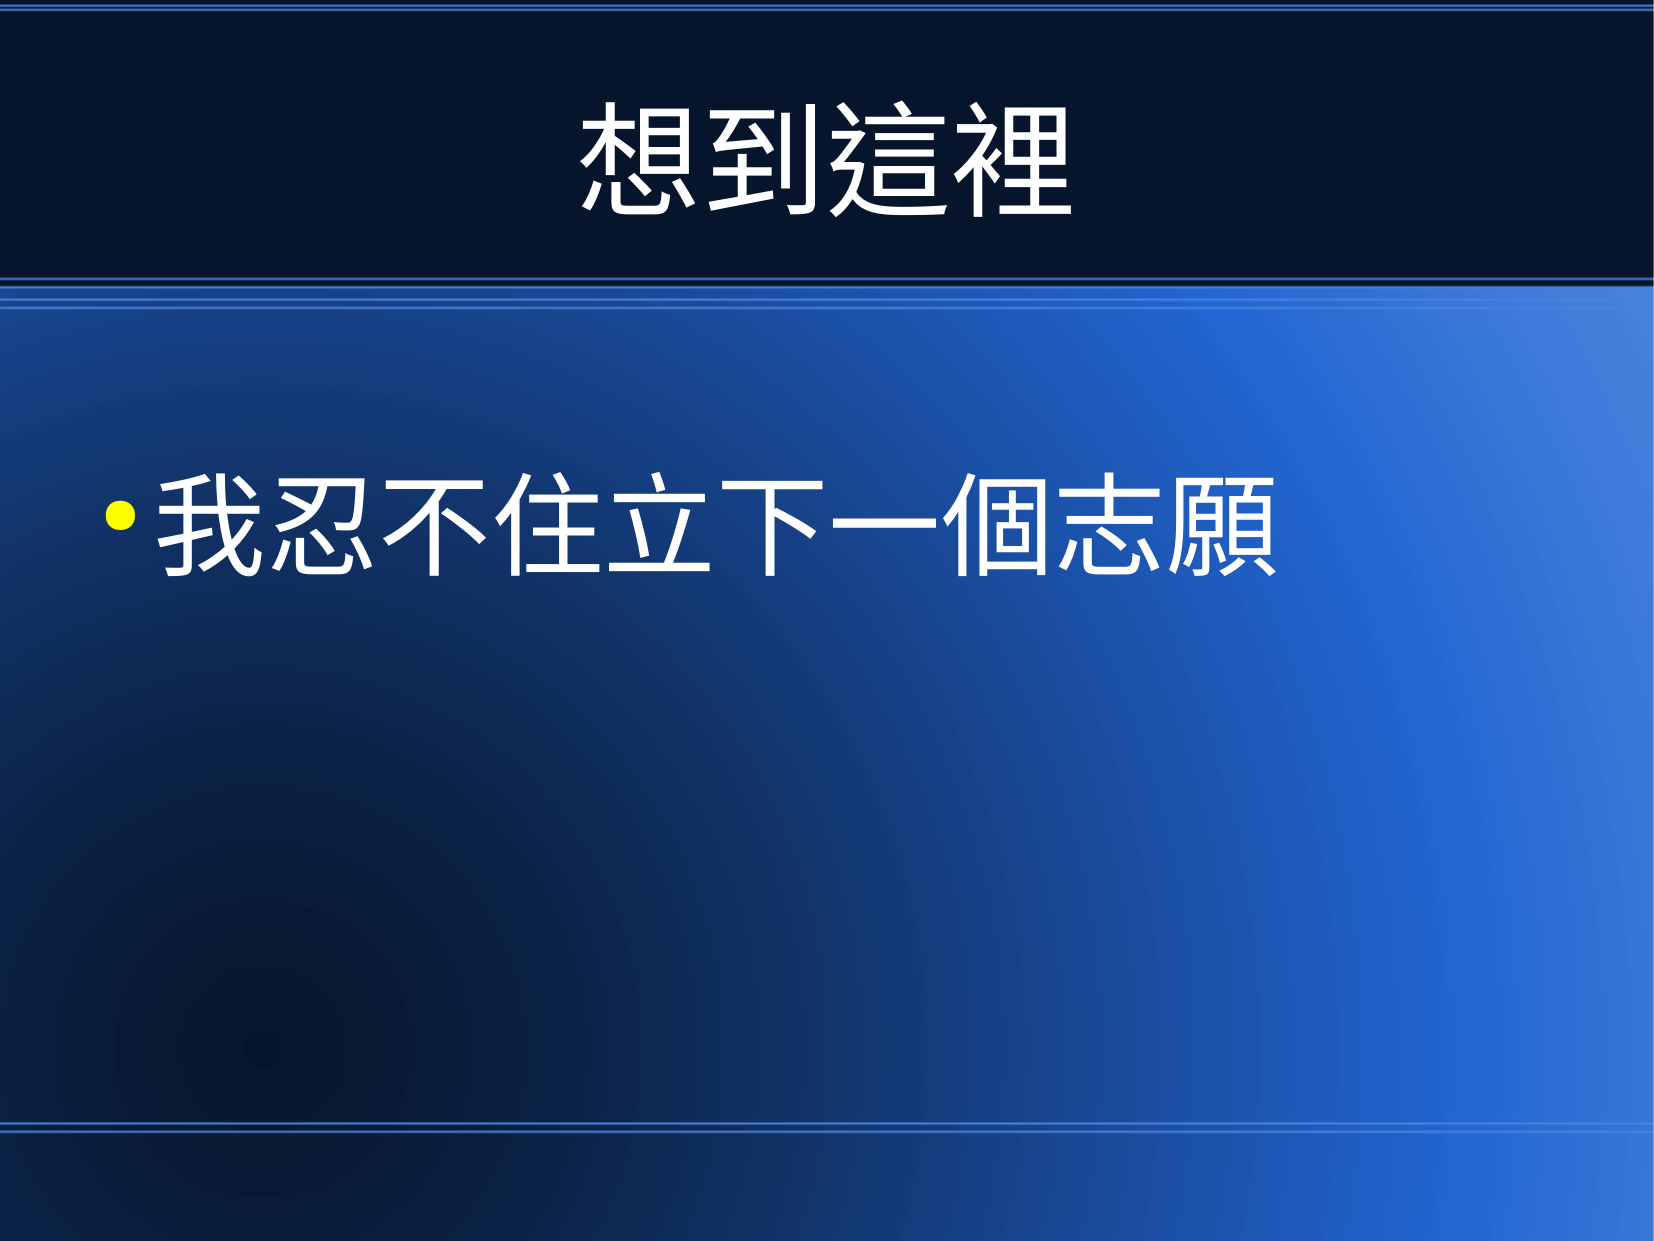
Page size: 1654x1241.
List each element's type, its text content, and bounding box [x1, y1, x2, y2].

list 我忍不住立下一個志願 [82, 355, 1571, 1241]
picture [0, 0, 1654, 1241]
title 想到這裡 [82, 49, 1571, 257]
